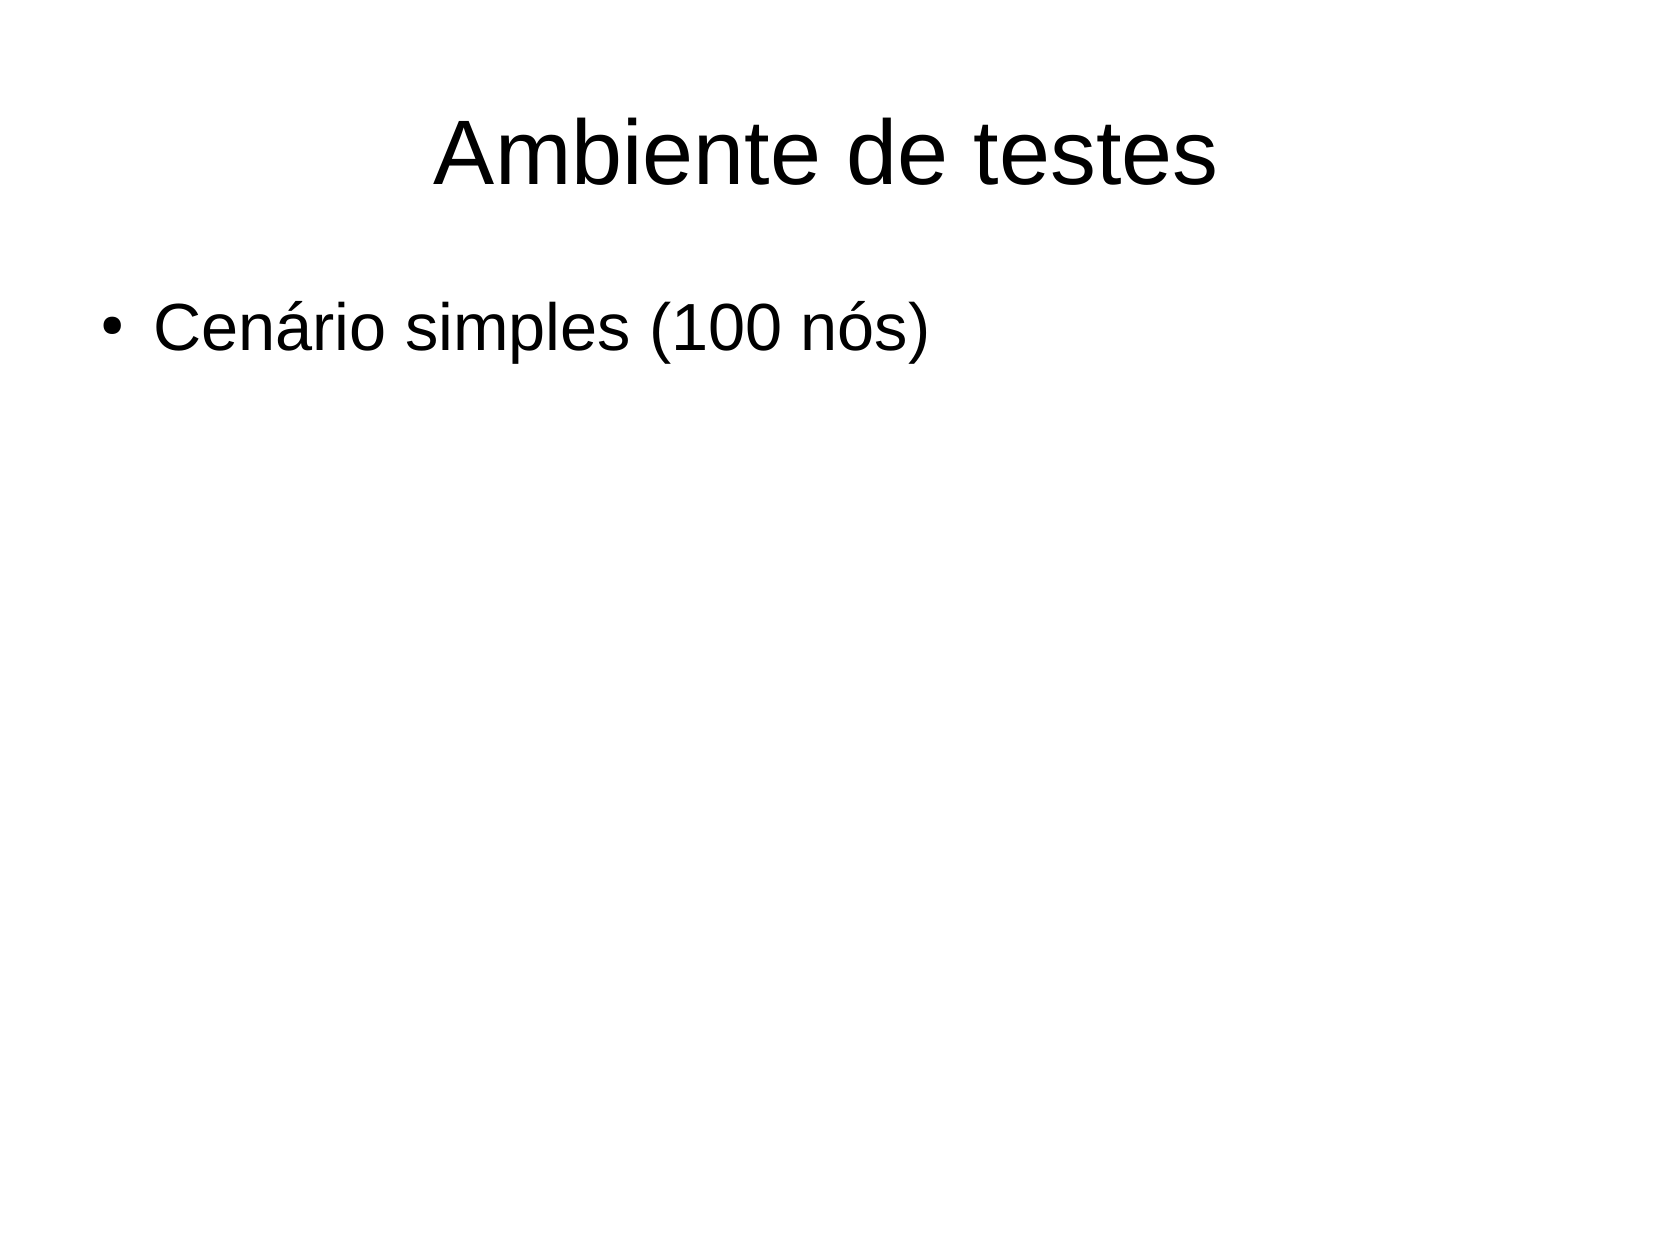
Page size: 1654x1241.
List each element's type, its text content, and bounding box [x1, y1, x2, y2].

list Cenário simples (100 nós) [82, 290, 1571, 634]
title Ambiente de testes [82, 49, 1571, 257]
